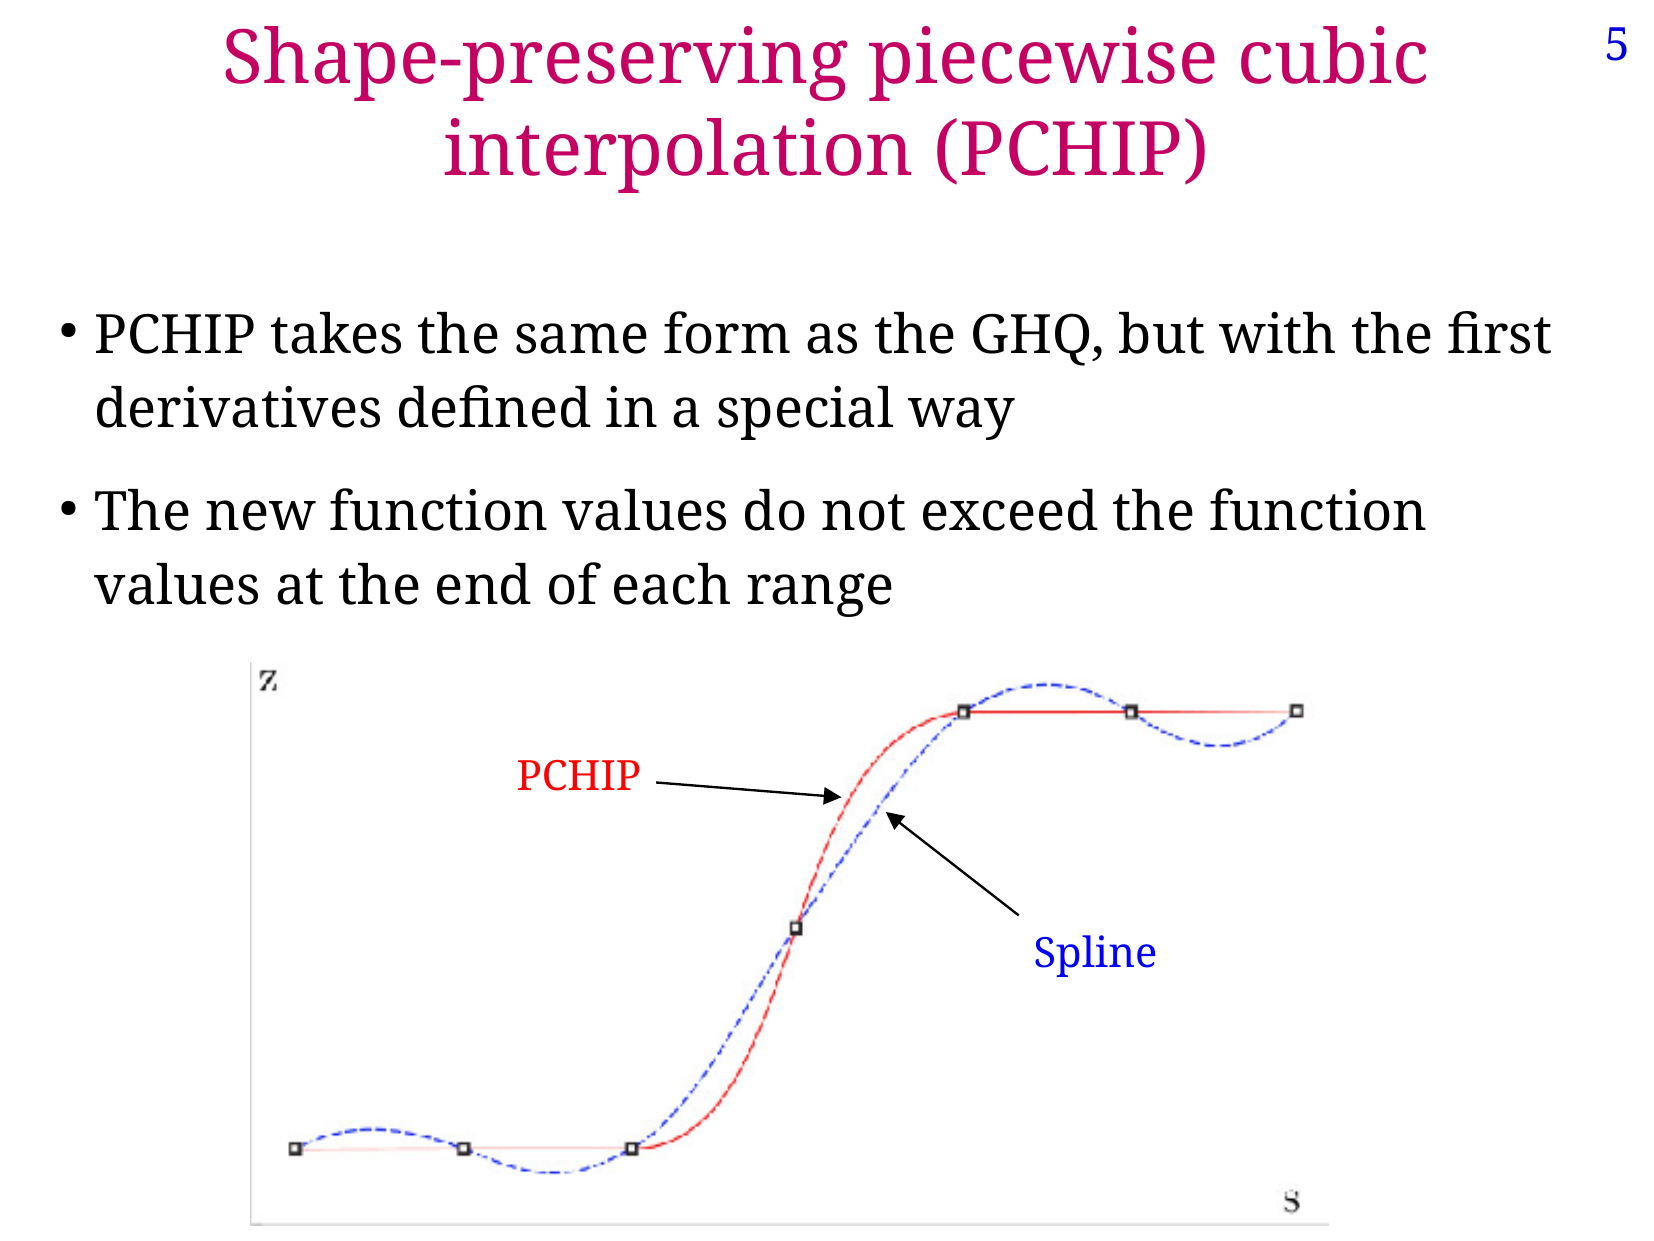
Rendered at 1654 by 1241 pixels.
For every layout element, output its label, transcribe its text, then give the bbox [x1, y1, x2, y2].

picture [250, 662, 1329, 1226]
text_box PCHIP [501, 738, 657, 811]
title Shape-preserving piecewise cubic interpolation (PCHIP) [59, 0, 1595, 207]
text_box Spline [1018, 915, 1173, 988]
list PCHIP takes the same form as the GHQ, but with the first derivatives defined in a special way The new function values do not exceed the function values at the end of each range [59, 295, 1595, 1211]
